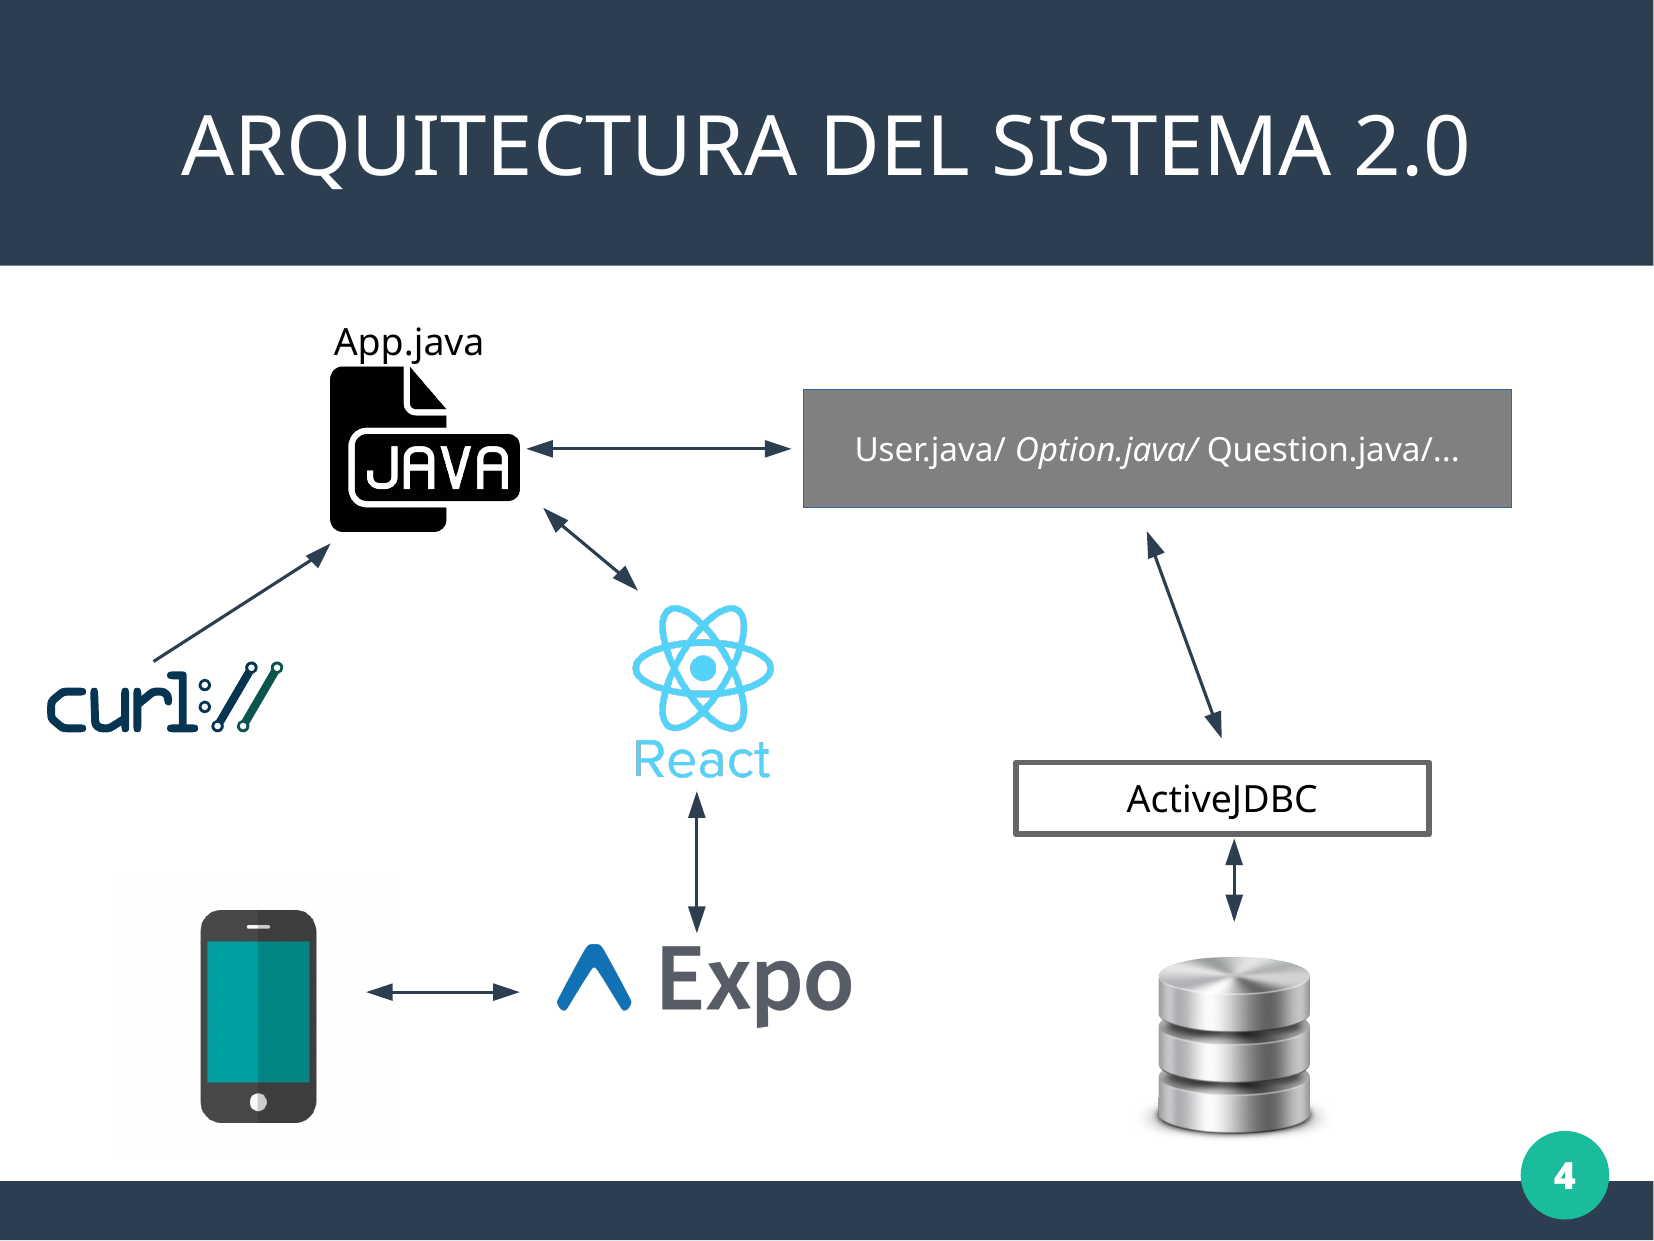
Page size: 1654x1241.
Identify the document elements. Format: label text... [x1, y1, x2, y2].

text_box ActiveJDBC [1015, 762, 1430, 827]
picture [1133, 944, 1335, 1146]
text_box User.java/ Option.java/ Question.java/... [803, 389, 1512, 508]
text_box ARQUITECTURA DEL SISTEMA 2.0 [0, 39, 1654, 249]
picture [614, 602, 792, 780]
text_box App.java [318, 307, 591, 367]
picture [557, 944, 851, 1028]
picture [118, 874, 398, 1158]
picture [330, 367, 520, 544]
picture [47, 661, 284, 733]
